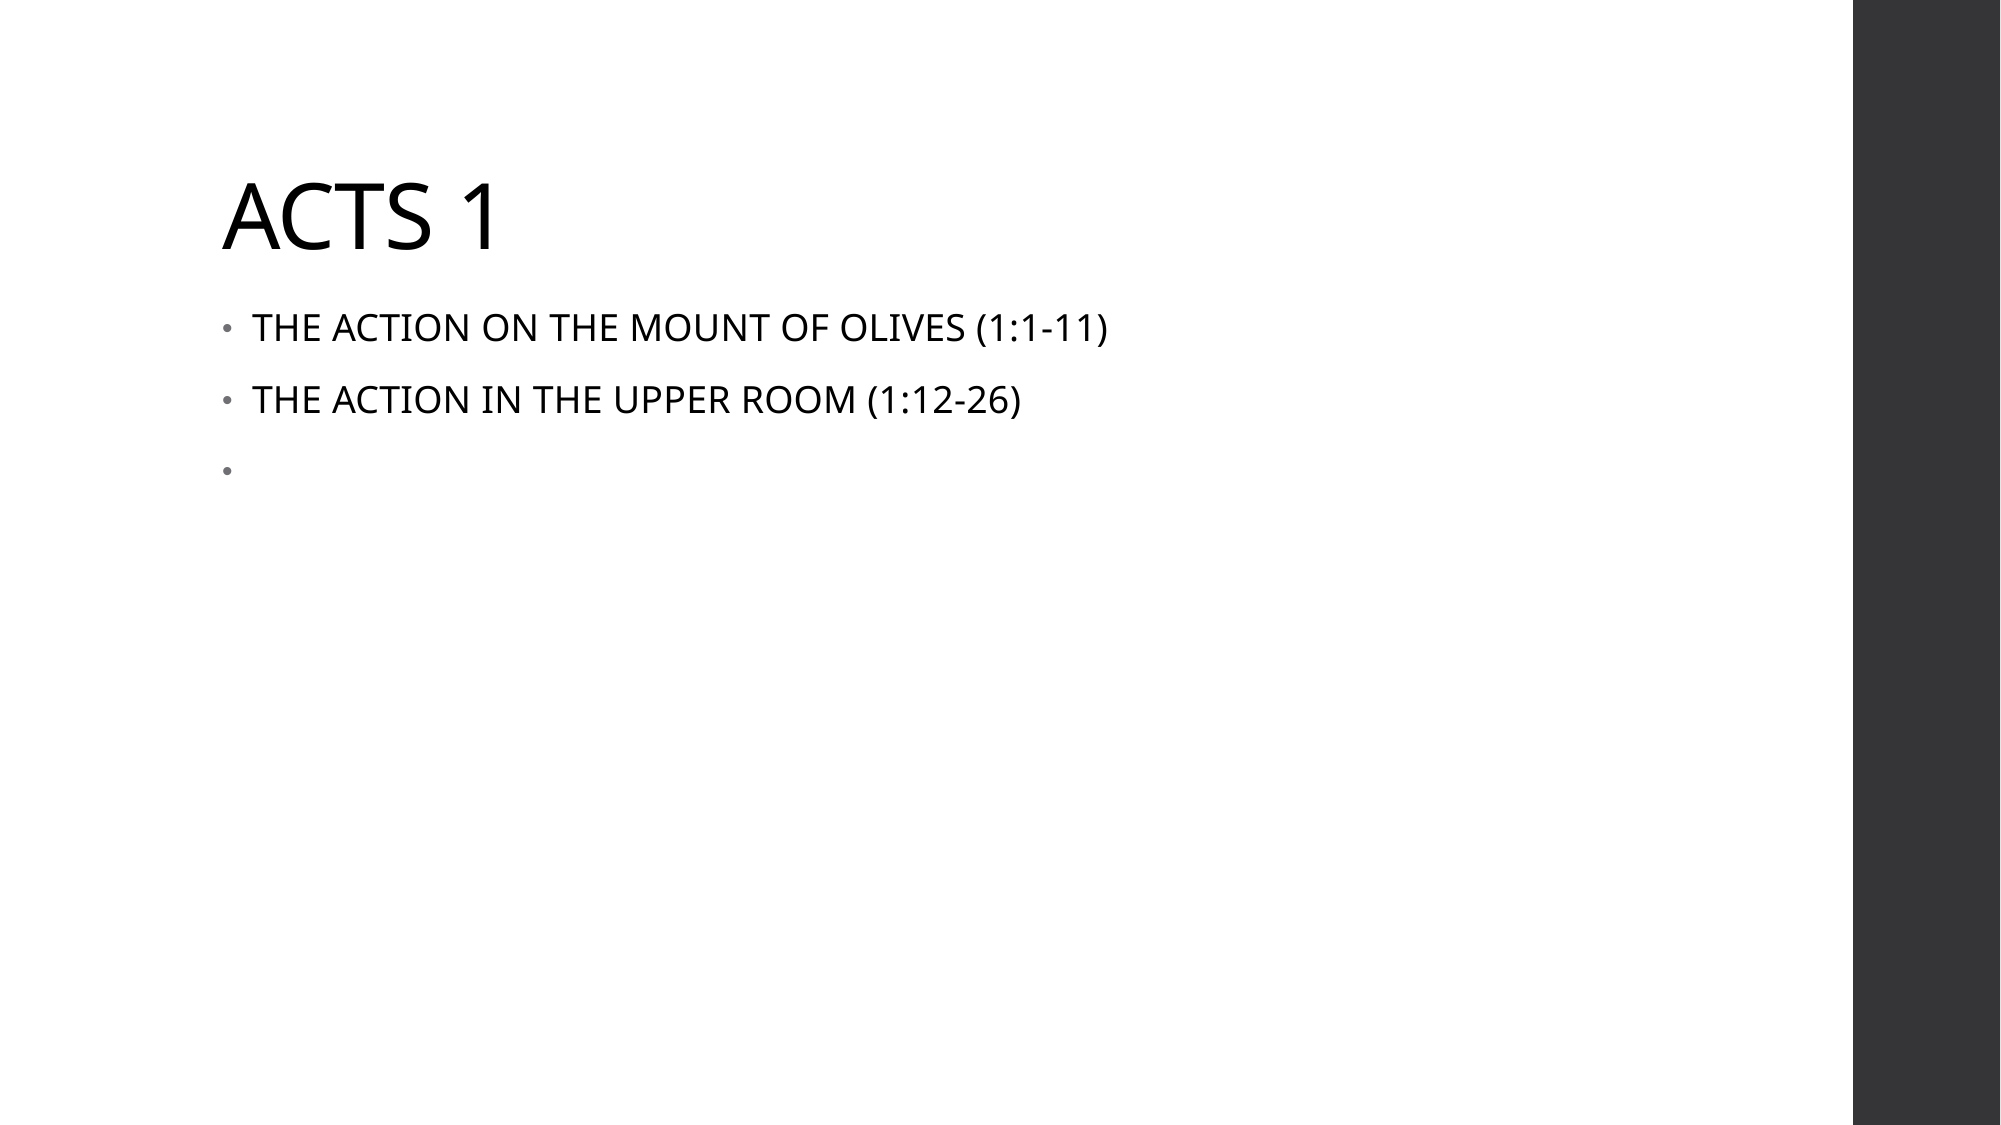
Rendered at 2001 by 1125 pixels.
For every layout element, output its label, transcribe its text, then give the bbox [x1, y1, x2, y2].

list THE ACTION ON THE MOUNT OF OLIVES (1:1-11) THE ACTION IN THE UPPER ROOM (1:12-26) [206, 299, 1617, 1014]
title ACTS 1 [206, 60, 1797, 278]
